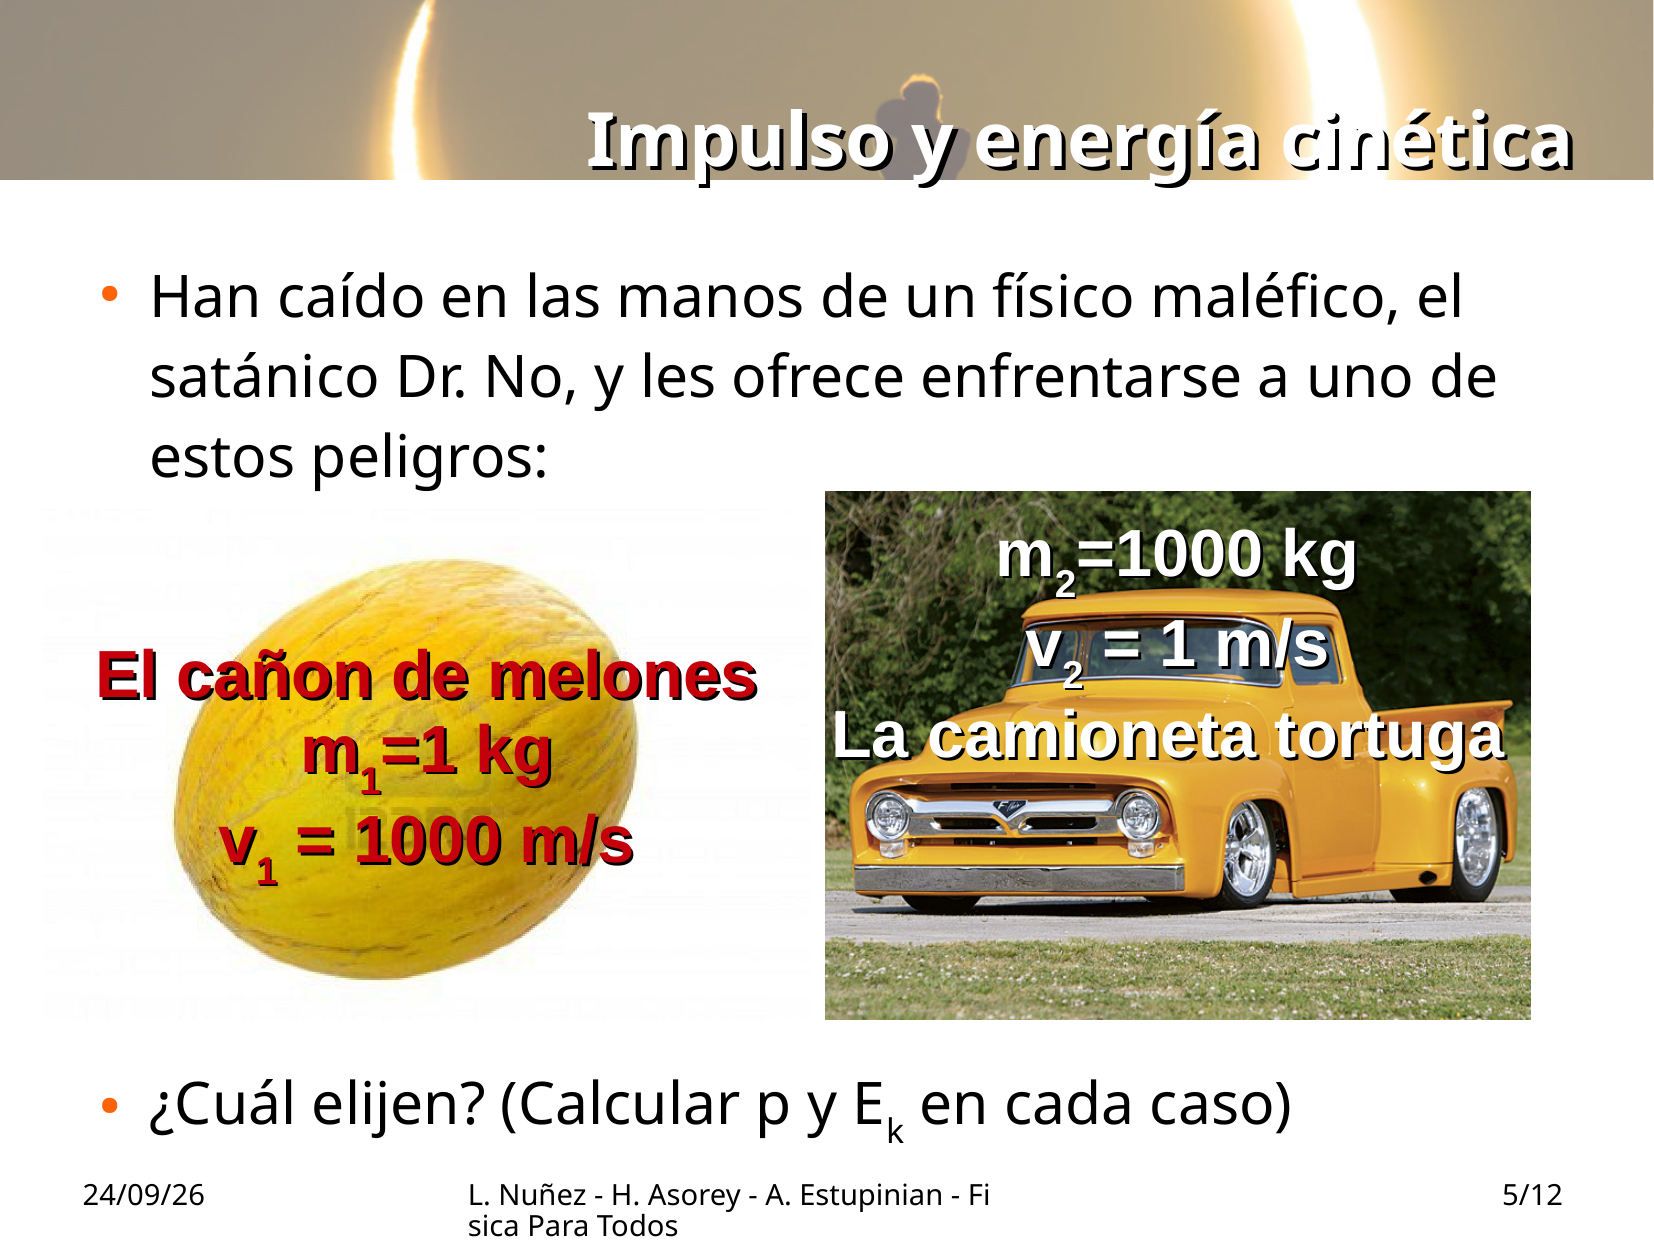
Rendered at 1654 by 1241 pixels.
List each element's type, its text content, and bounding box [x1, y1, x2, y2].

list Han caído en las manos de un físico maléfico, el satánico Dr. No, y les ofrece enfrentarse a uno de estos peligros: ¿Cuál elijen? (Calcular p y Ek en cada caso) [82, 255, 1571, 1156]
picture [0, 0, 1654, 180]
picture [825, 491, 1531, 1021]
picture [43, 509, 811, 1020]
title Impulso y energía cinética [86, 49, 1576, 226]
